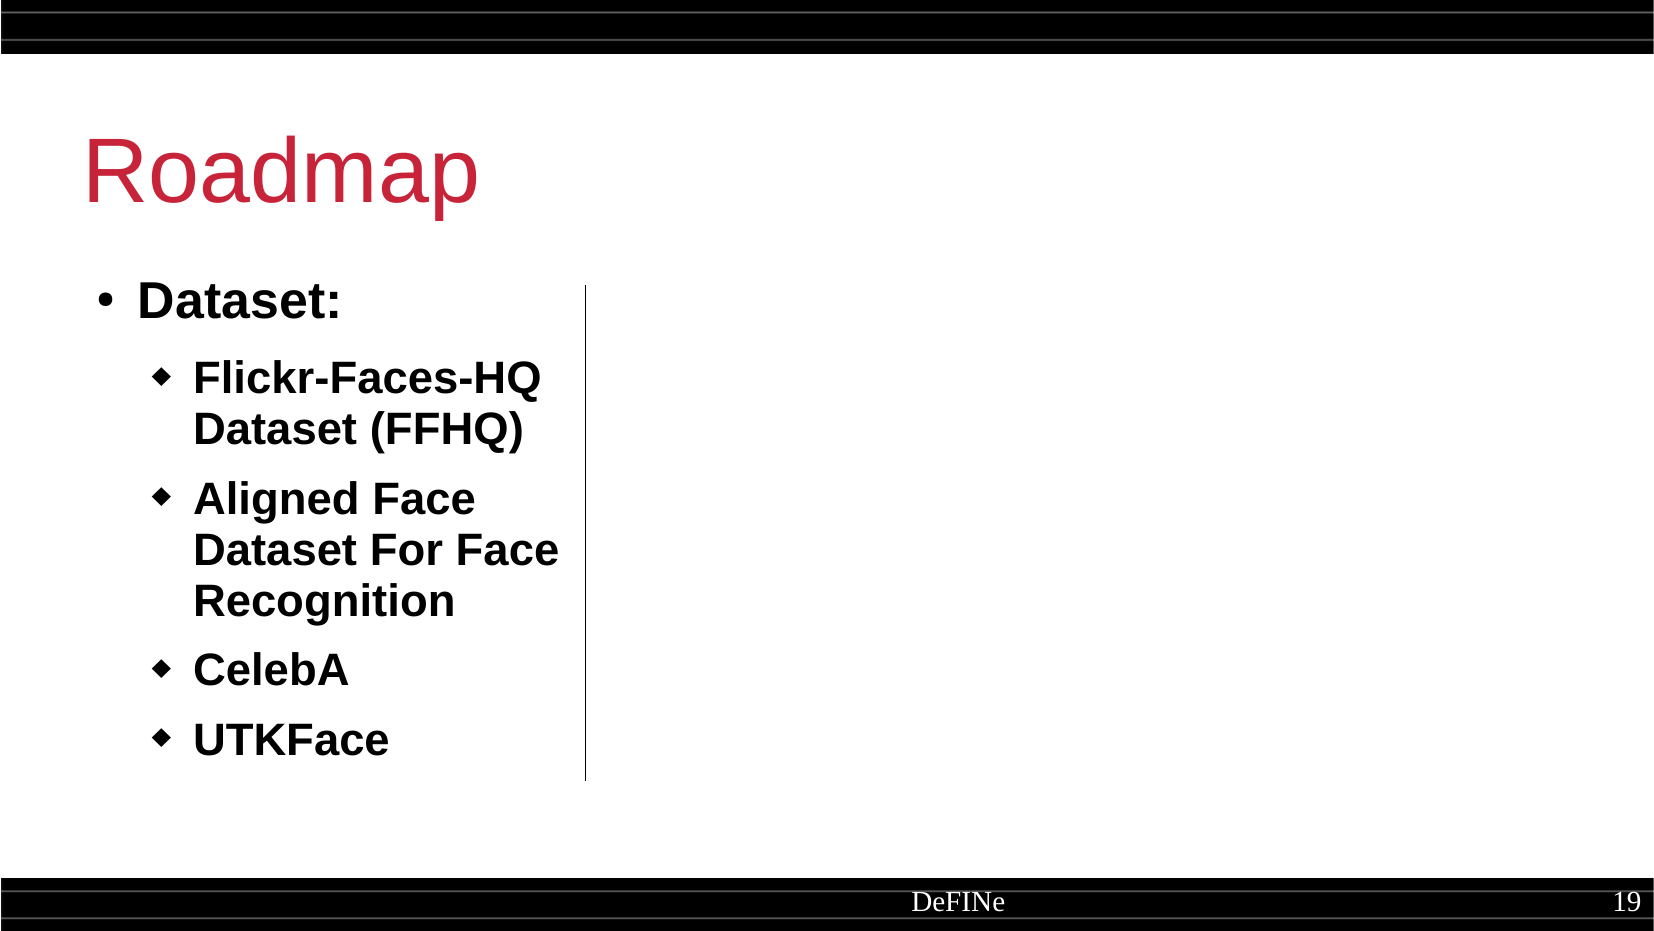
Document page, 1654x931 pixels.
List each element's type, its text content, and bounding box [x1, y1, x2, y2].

title Roadmap [82, 92, 1571, 249]
list Dataset: Flickr-Faces-HQ Dataset (FFHQ) Aligned Face Dataset For Face Recognition CelebA UTKFace [82, 271, 562, 811]
picture [1, 0, 1654, 54]
picture [1, 878, 1654, 931]
